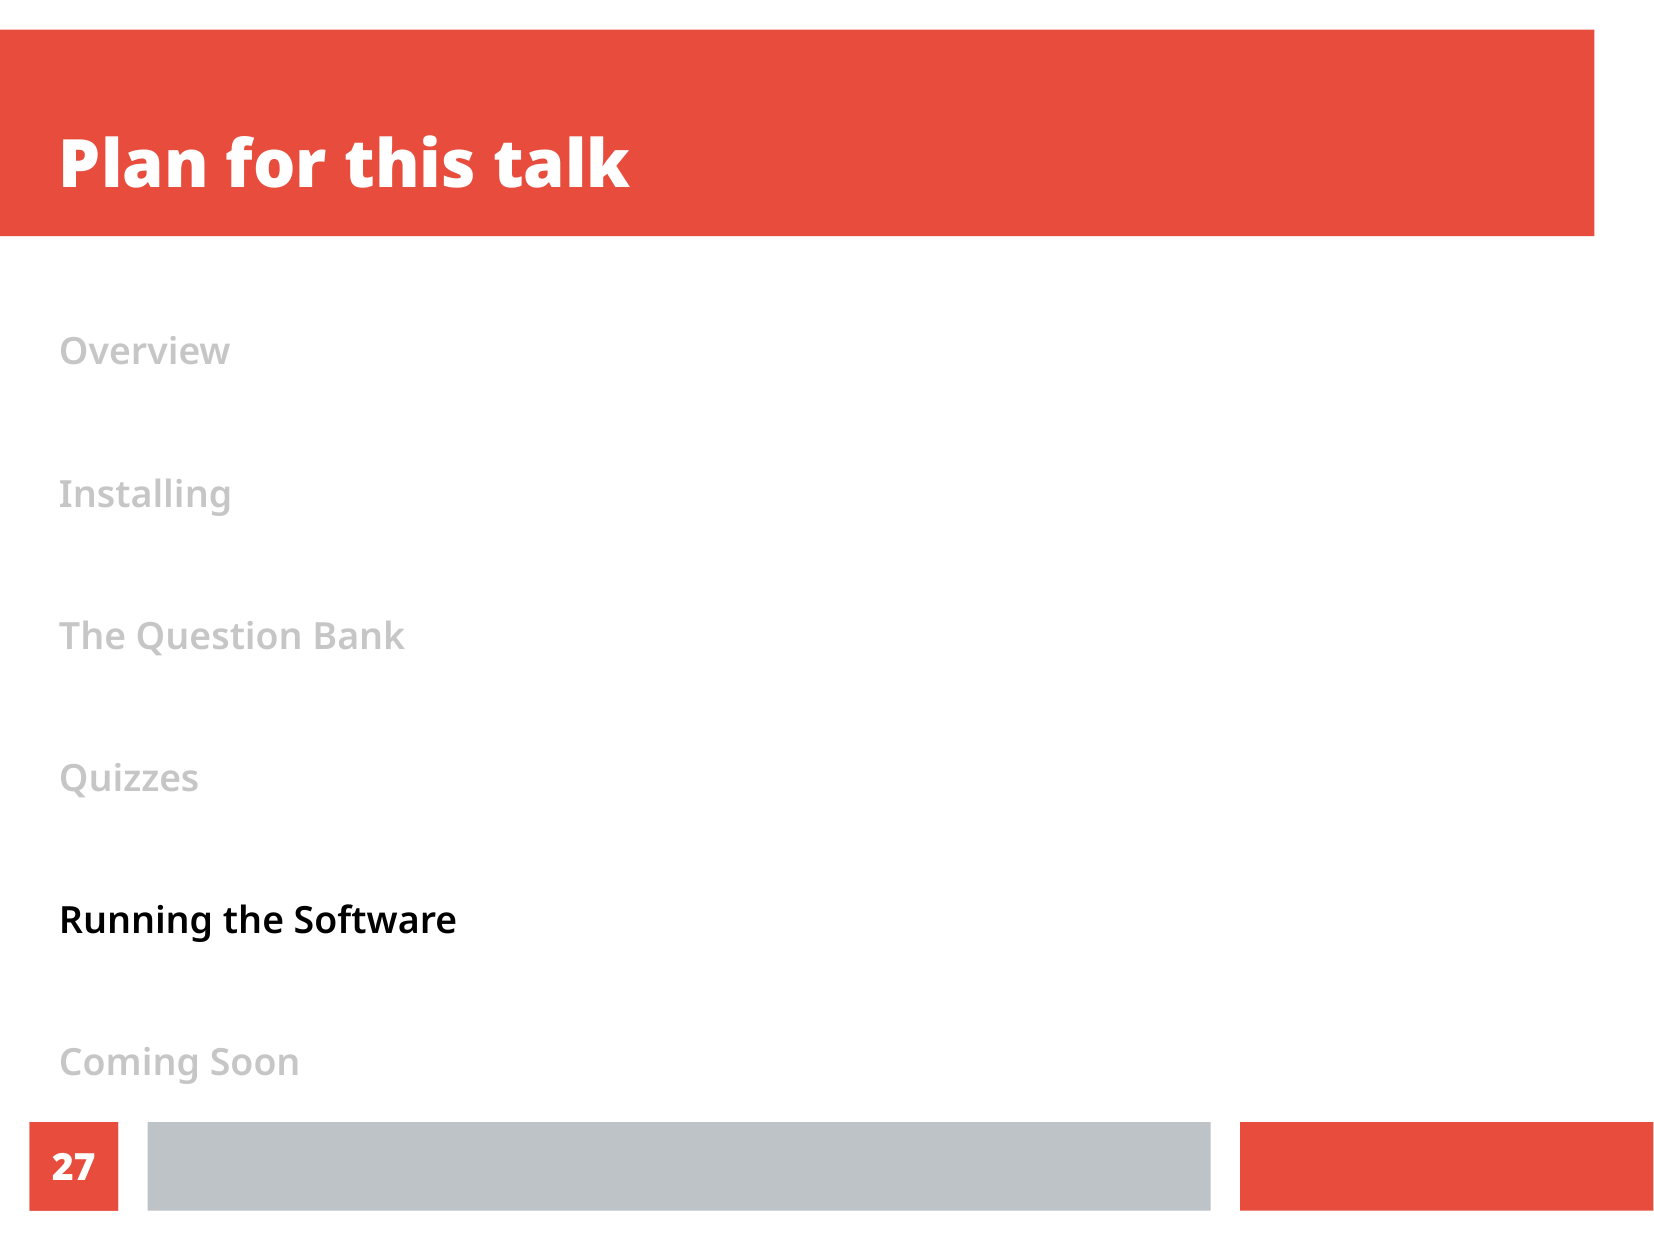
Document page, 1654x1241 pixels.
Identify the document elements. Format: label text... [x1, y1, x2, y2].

list Overview Installing The Question Bank Quizzes Running the Software Coming Soon [59, 324, 1565, 1093]
title Plan for this talk [59, 59, 1595, 207]
